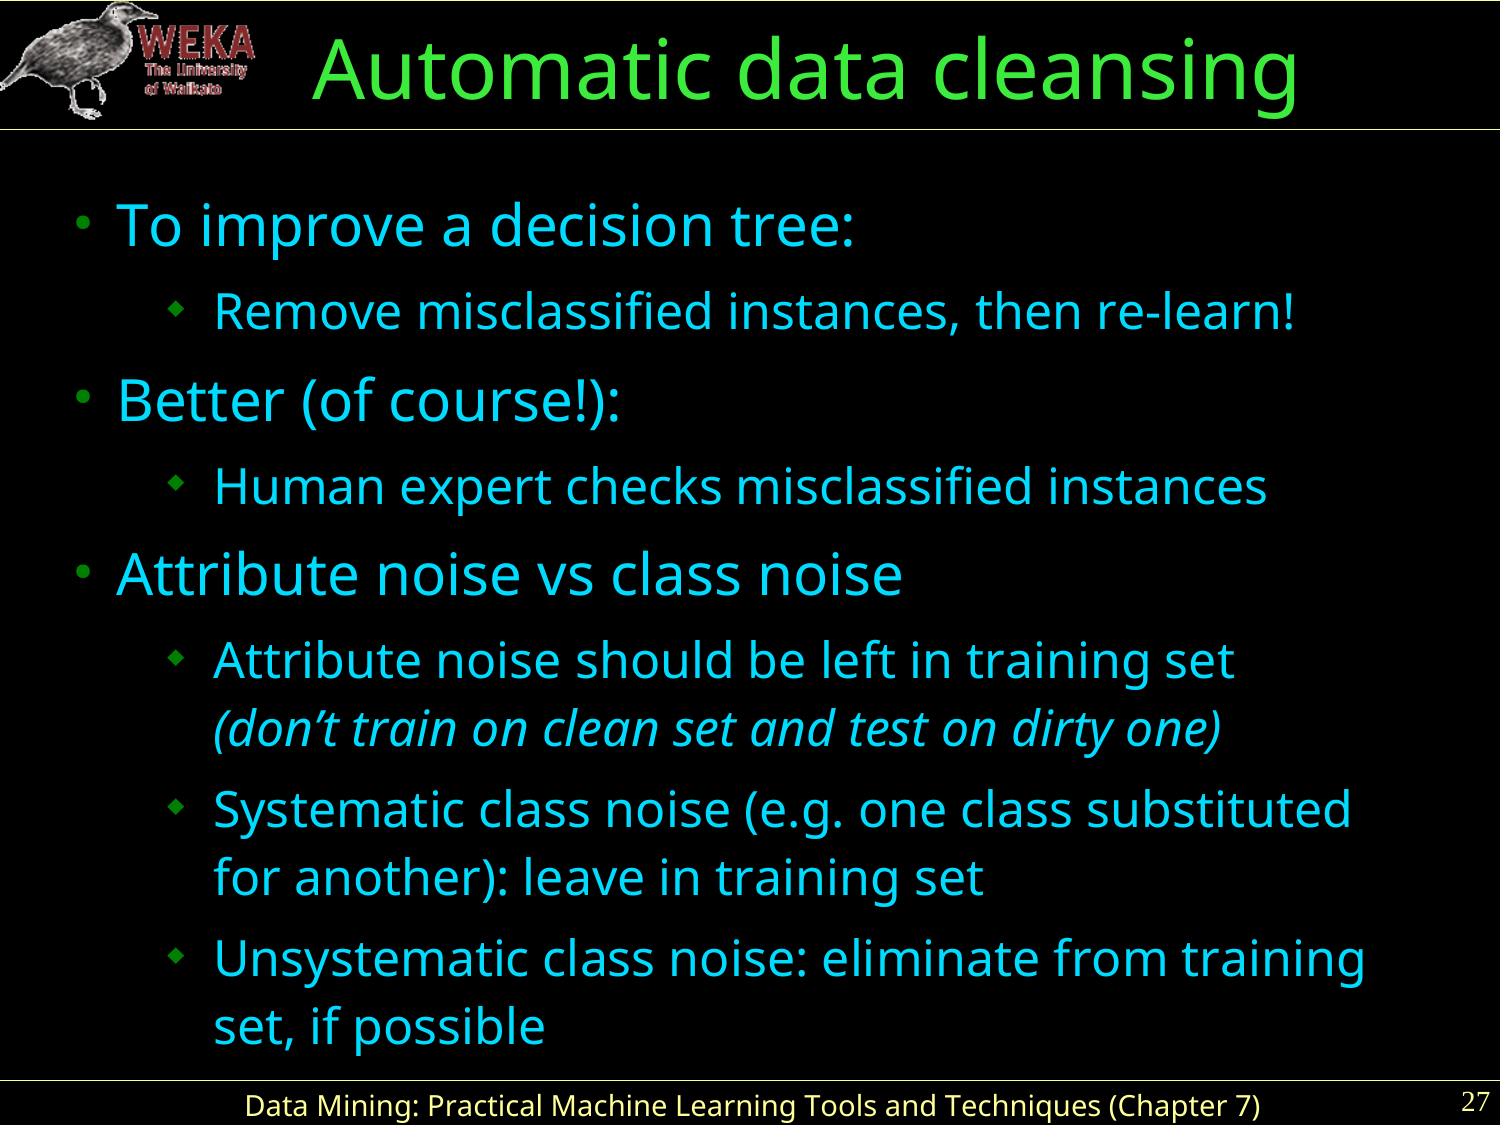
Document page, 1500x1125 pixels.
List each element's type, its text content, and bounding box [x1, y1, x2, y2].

title Automatic data cleansing [297, 0, 1500, 148]
picture [0, 1, 266, 129]
text_box To improve a decision tree: Remove misclassified instances, then re-learn! Better (of course!): Human expert checks misclassified instances Attribute noise vs class noise Attribute noise should be left in training set (don’t train on clean set and test on dirty one) Systematic class noise (e.g. one class substituted for another): leave in training set Unsystematic class noise: eliminate from training set, if possible [59, 177, 1418, 930]
